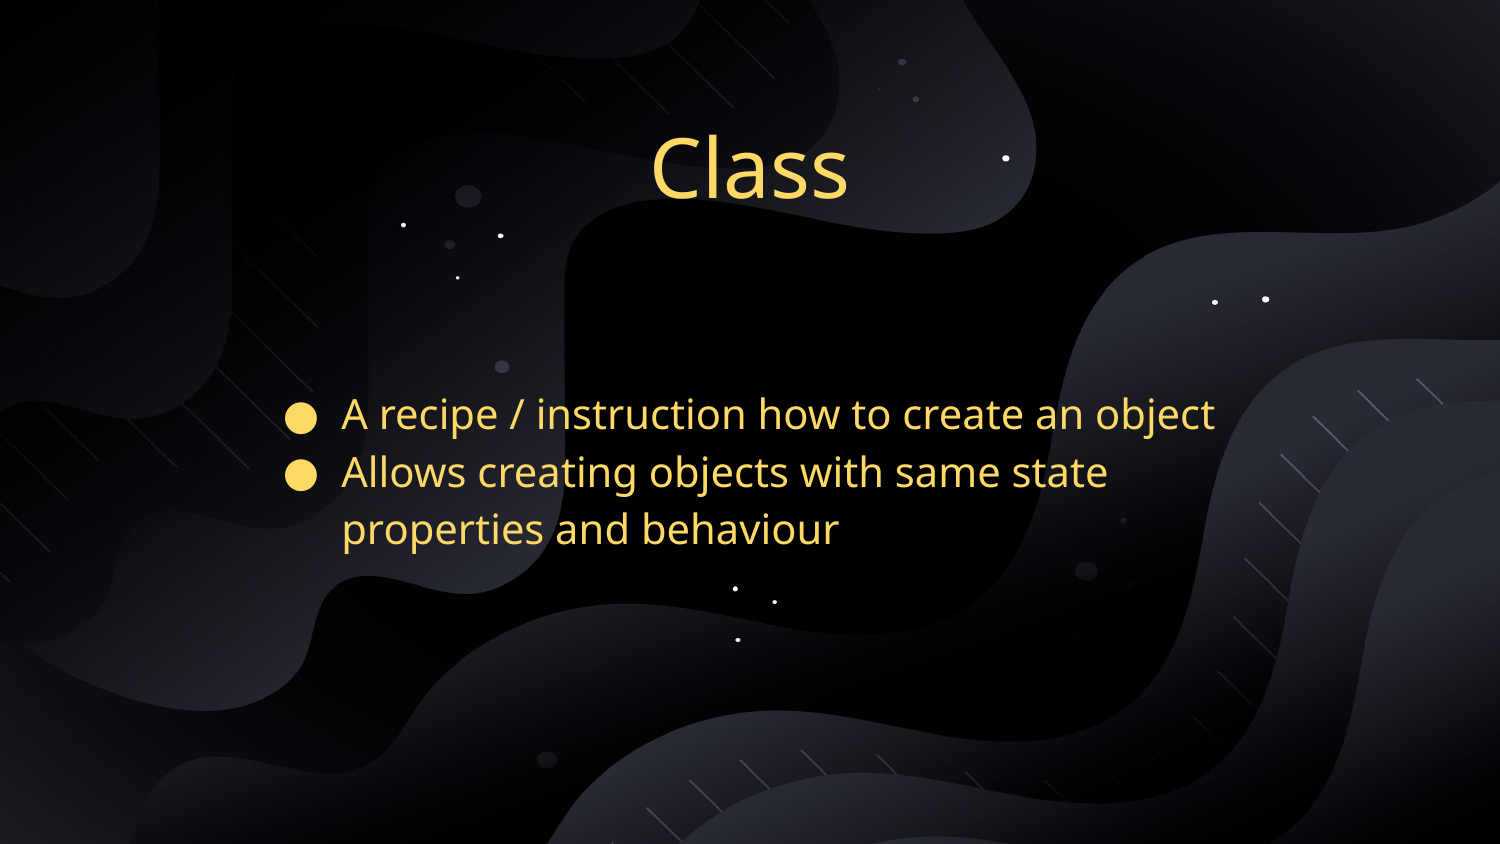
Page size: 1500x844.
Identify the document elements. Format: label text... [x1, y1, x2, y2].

picture [0, 0, 1500, 844]
list A recipe / instruction how to create an object Allows creating objects with same state properties and behaviour [258, 376, 1242, 656]
title Class [355, 62, 1145, 268]
